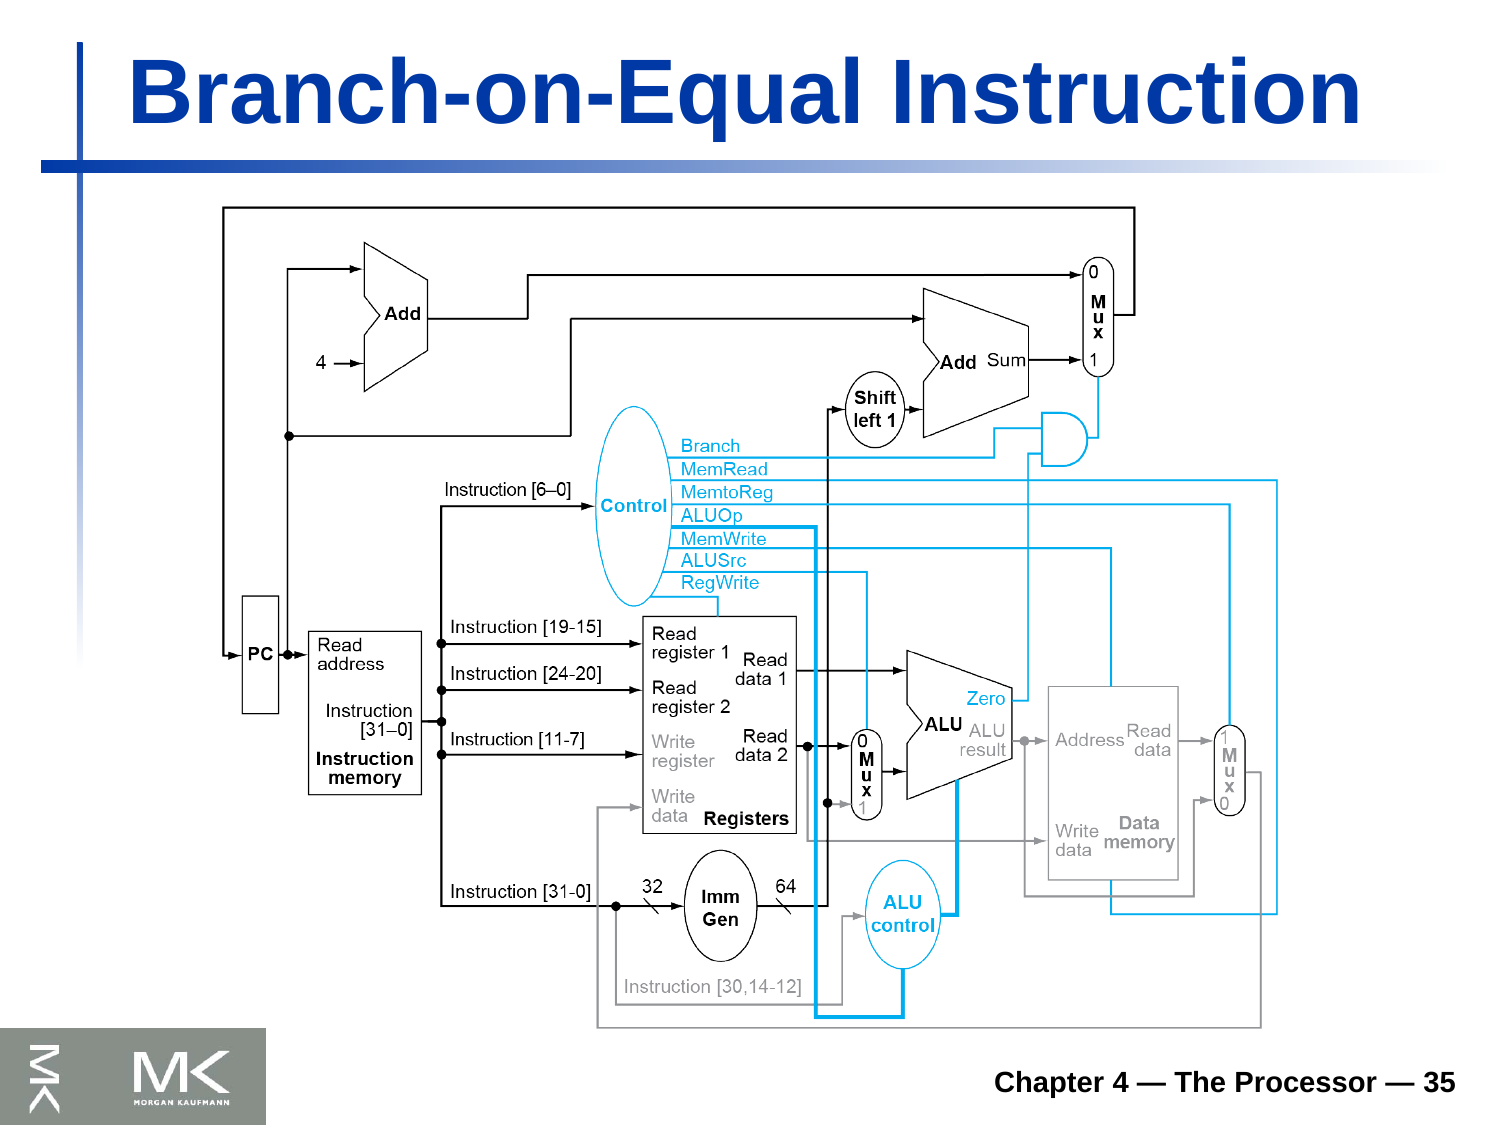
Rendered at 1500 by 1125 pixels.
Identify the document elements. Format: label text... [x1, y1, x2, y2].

picture [0, 206, 1278, 1125]
text_box Chapter 4 — The Processor — <number> [277, 1046, 1471, 1106]
title Branch-on-Equal Instruction [112, 22, 1468, 149]
